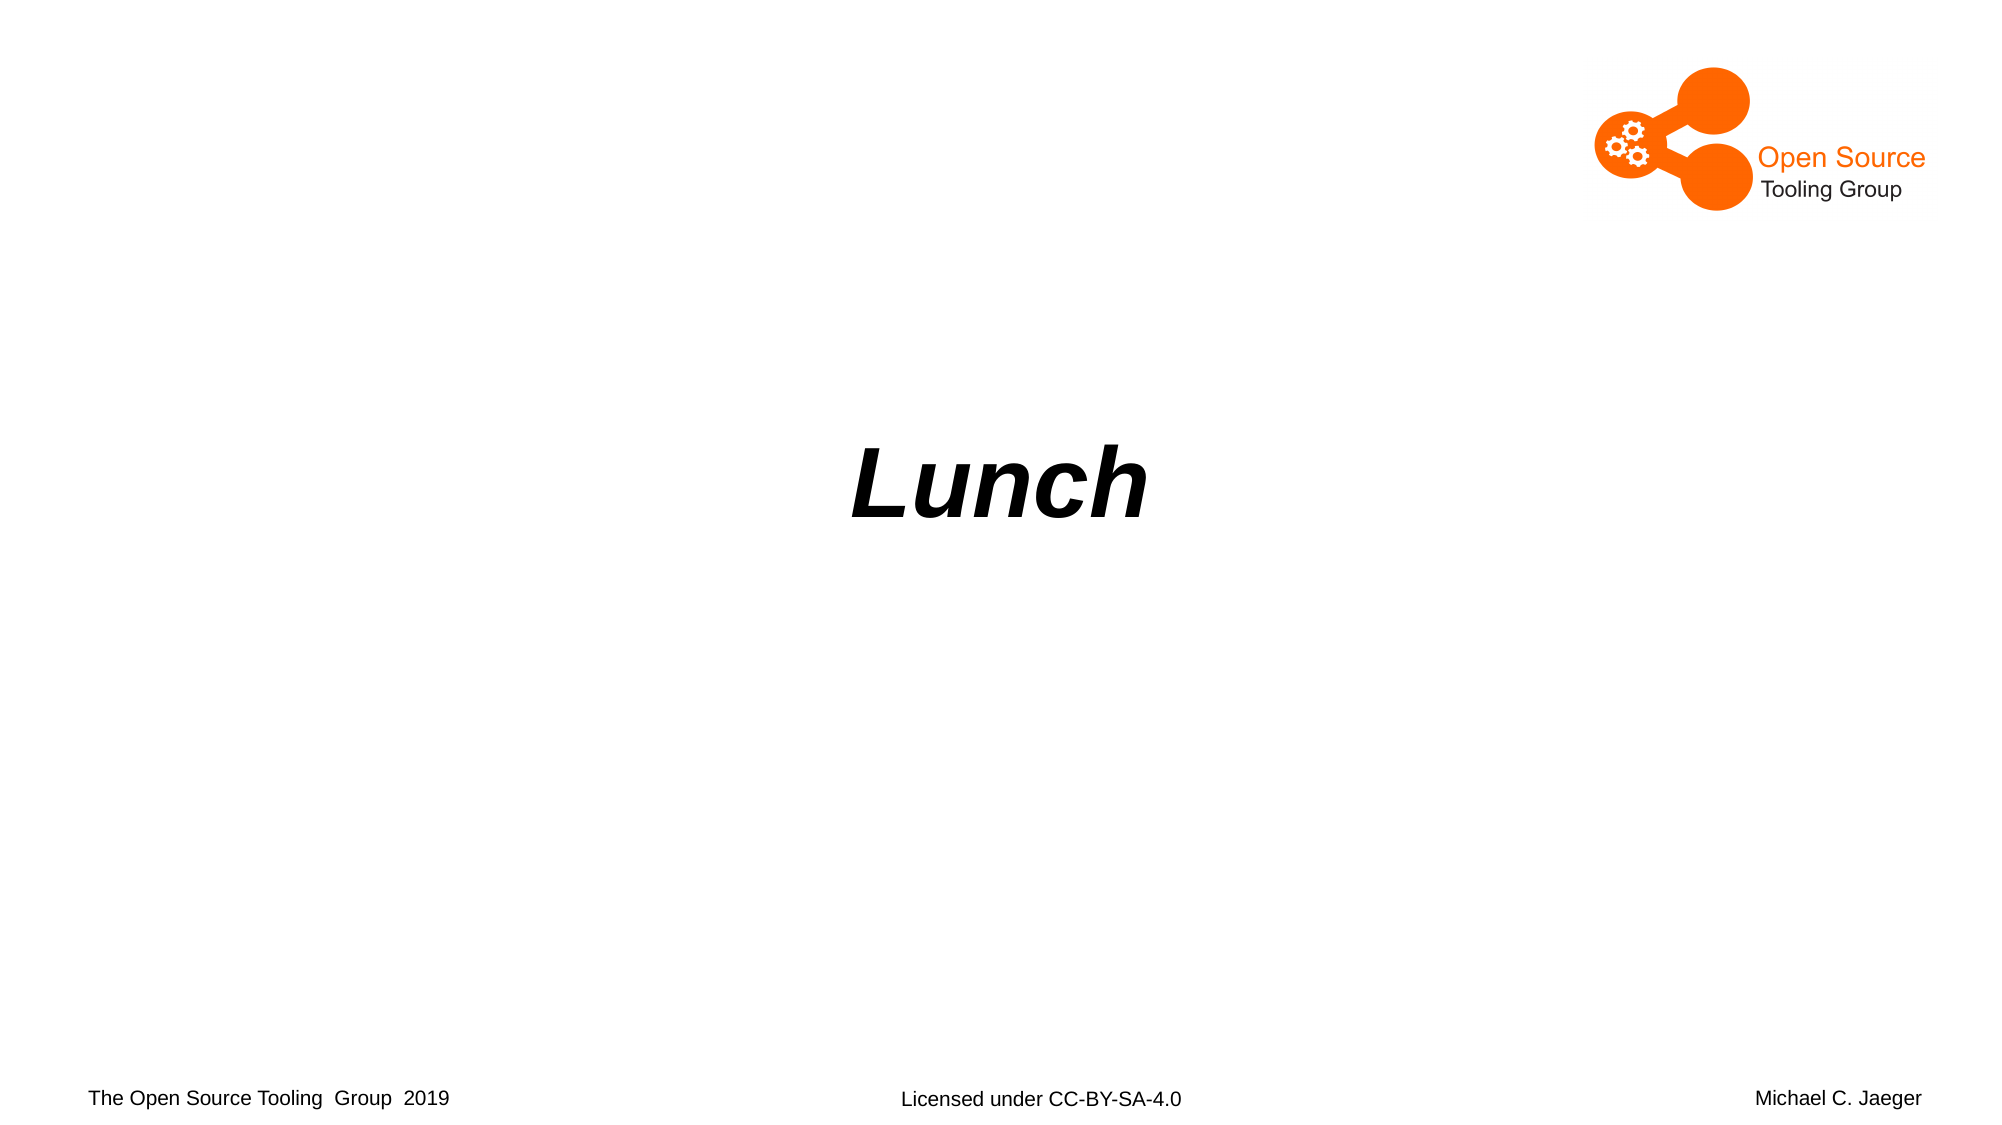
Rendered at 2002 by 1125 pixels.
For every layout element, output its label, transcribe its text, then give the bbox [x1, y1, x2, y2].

subtitle Lunch [0, 0, 2001, 965]
